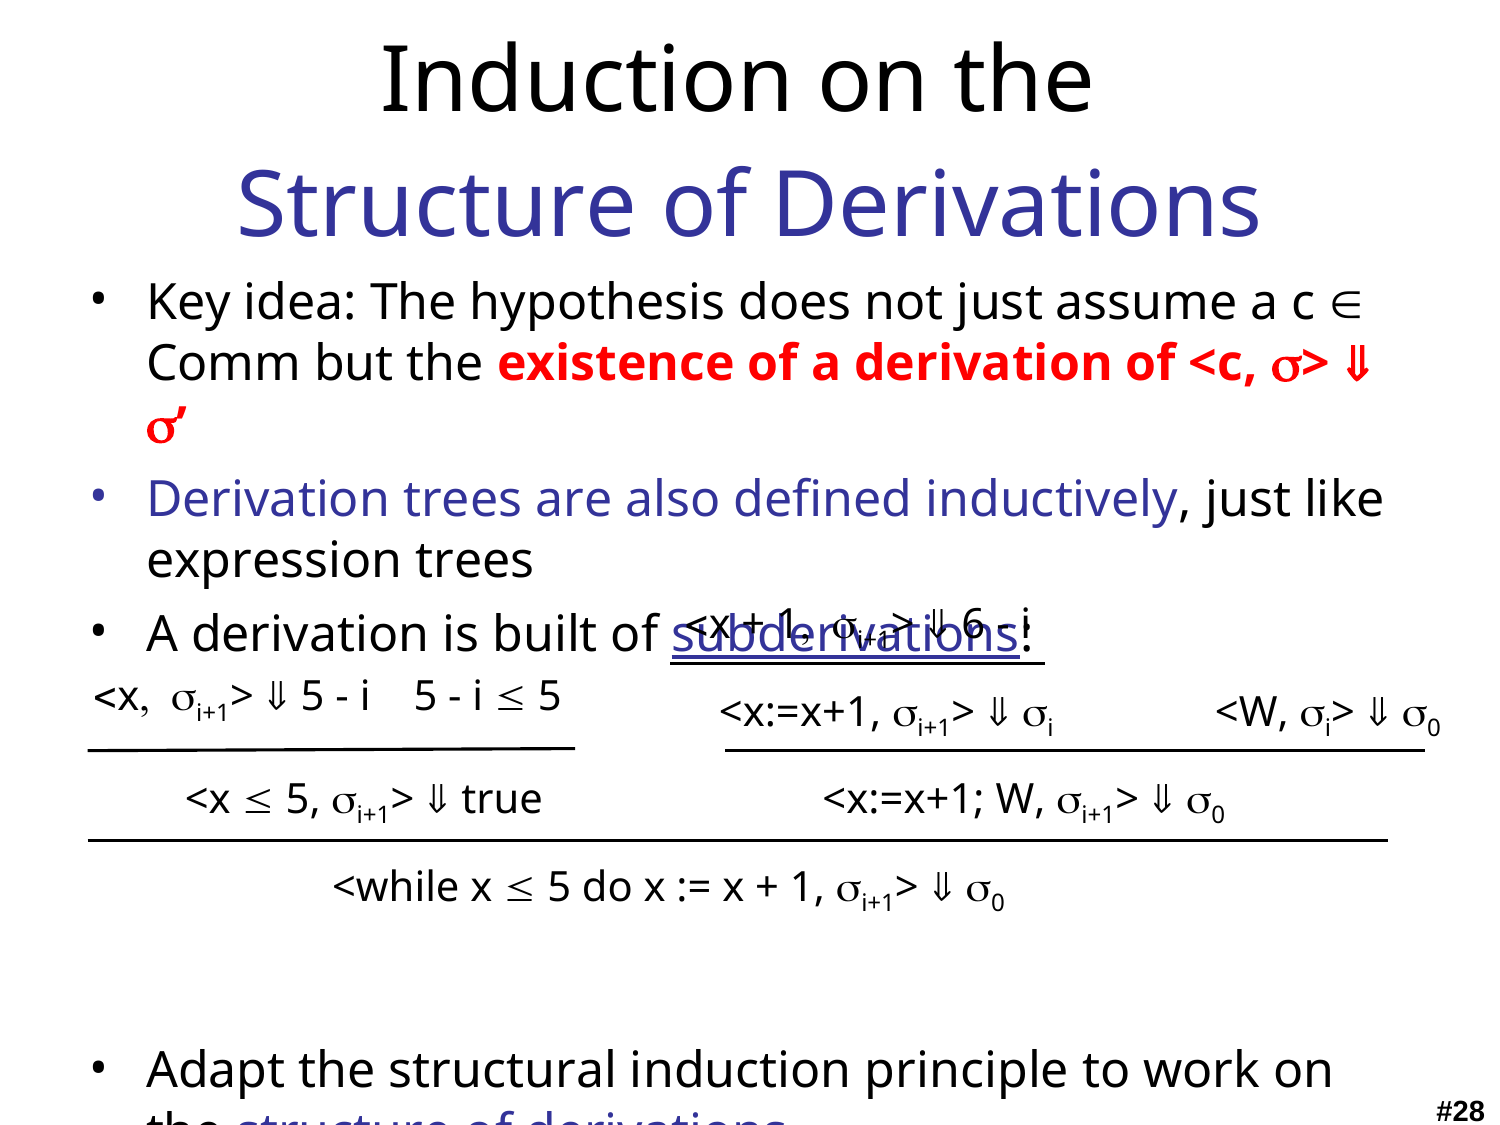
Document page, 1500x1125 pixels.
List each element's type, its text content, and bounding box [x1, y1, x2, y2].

text_box <x  5, i+1>  true <x:=x+1; W, i+1>  0 [94, 761, 1251, 839]
text_box <x:=x+1, i+1>  i <W, i>  0 [704, 673, 1467, 752]
list Key idea: The hypothesis does not just assume a c  Comm but the existence of a derivation of <c, >  ’ Derivation trees are also defined inductively, just like expression trees A derivation is built of subderivations: Adapt the structural induction principle to work on the structure of derivations [75, 262, 1426, 1088]
text_box xi+1>  5 - i 5 - i  5 [78, 658, 577, 737]
text_box <while x  5 do x := x + 1, i+1>  0 [317, 848, 1020, 927]
title Induction on the Structure of Derivations [24, 24, 1476, 254]
text_box x + 1i+1>  6 - i [669, 586, 1047, 664]
